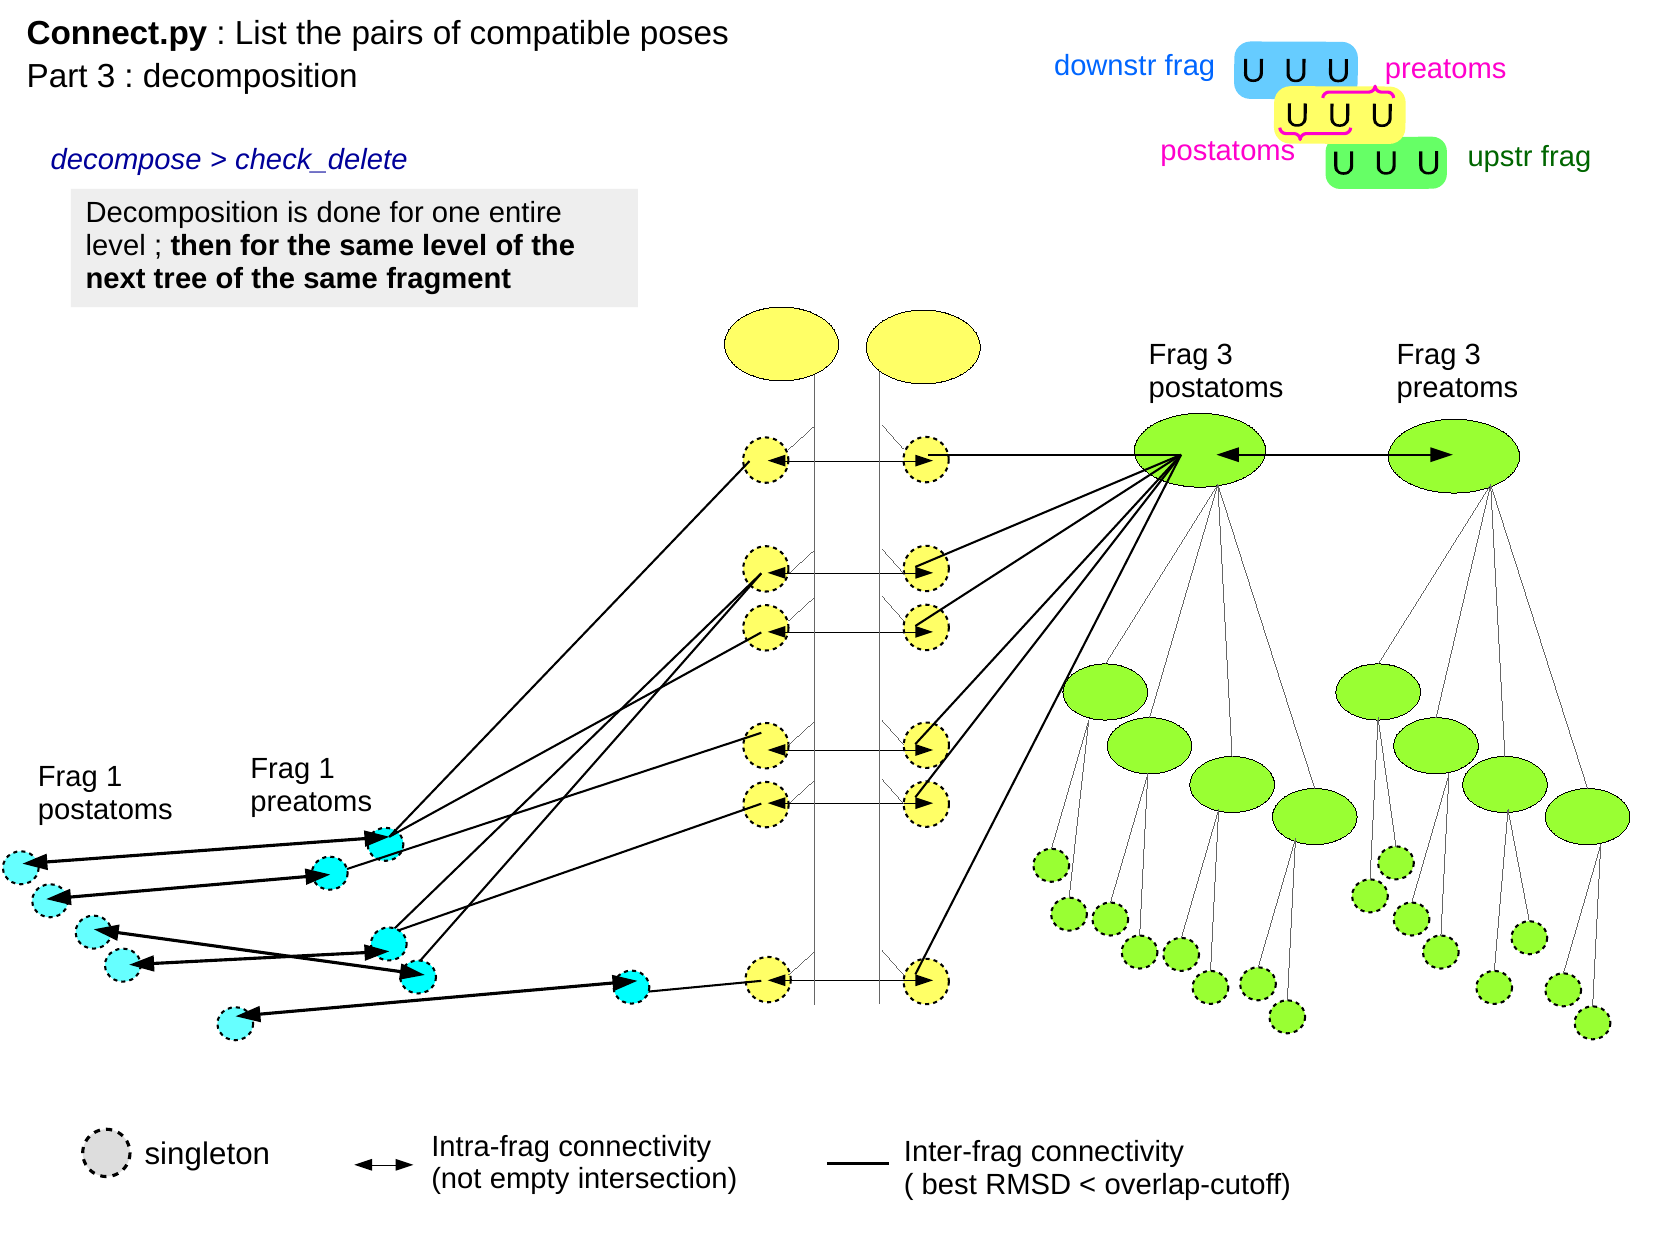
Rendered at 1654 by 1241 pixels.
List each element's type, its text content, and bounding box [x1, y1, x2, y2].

text_box [1378, 846, 1414, 880]
text_box Connect.py : List the pairs of compatible poses Part 3 : decomposition [11, 7, 886, 107]
text_box [903, 722, 932, 750]
text_box [1393, 717, 1479, 774]
text_box [1163, 473, 1170, 482]
text_box [1192, 970, 1229, 1004]
text_box [1152, 464, 1170, 479]
text_box [1146, 465, 1161, 474]
text_box [903, 958, 949, 1005]
text_box U U U [1252, 41, 1358, 100]
text_box [903, 545, 943, 573]
text_box [1511, 921, 1548, 955]
text_box [1574, 1006, 1611, 1040]
text_box decompose > check_delete [35, 135, 426, 184]
text_box preatoms [1370, 44, 1522, 93]
text_box [1476, 970, 1513, 1004]
text_box [1189, 756, 1275, 813]
text_box upstr frag [1452, 132, 1630, 184]
text_box Frag 1 preatoms [235, 744, 390, 826]
text_box [903, 959, 921, 980]
text_box [1272, 788, 1358, 845]
text_box [743, 781, 789, 828]
text_box [904, 724, 949, 768]
text_box [75, 915, 111, 949]
text_box Frag 3 preatoms [1381, 330, 1536, 412]
text_box [217, 1007, 254, 1041]
text_box singleton [129, 1129, 319, 1179]
text_box [1107, 717, 1192, 774]
text_box [400, 960, 437, 994]
text_box [312, 856, 348, 890]
text_box [1545, 973, 1582, 1007]
text_box [866, 310, 981, 384]
text_box [1062, 663, 1148, 721]
text_box [1352, 879, 1388, 913]
text_box [1092, 902, 1129, 936]
text_box [743, 605, 789, 651]
text_box Inter-frag connectivity ( best RMSD < overlap-cutoff) [889, 1128, 1307, 1209]
text_box [1269, 1000, 1306, 1034]
text_box Intra-frag connectivity (not empty intersection) [416, 1122, 753, 1203]
text_box U U U [1273, 86, 1406, 144]
text_box [370, 927, 407, 961]
text_box Frag 1 postatoms [23, 752, 189, 834]
text_box [1422, 935, 1459, 969]
text_box [1134, 413, 1266, 488]
text_box [1240, 967, 1276, 1001]
text_box [104, 948, 141, 982]
text_box postatoms [1145, 126, 1323, 178]
text_box [614, 970, 650, 1004]
text_box [1163, 937, 1200, 971]
text_box [903, 781, 949, 827]
text_box Decomposition is done for one entire level ; then for the same level of the next tree of the same fragment [70, 188, 638, 308]
text_box [1462, 756, 1548, 813]
text_box [2, 851, 39, 885]
text_box [1135, 456, 1173, 469]
text_box [1545, 788, 1630, 845]
text_box [373, 827, 394, 836]
text_box [1121, 935, 1158, 969]
text_box [1033, 848, 1070, 882]
text_box [904, 556, 949, 592]
text_box [903, 781, 925, 803]
text_box [368, 833, 404, 858]
text_box [743, 546, 789, 592]
text_box [724, 307, 839, 381]
text_box [903, 436, 949, 483]
text_box [743, 723, 789, 769]
text_box U U U [1325, 136, 1447, 189]
text_box Frag 3 postatoms [1133, 330, 1300, 412]
text_box [1335, 663, 1421, 721]
text_box [380, 853, 401, 861]
text_box [1051, 897, 1087, 931]
text_box [743, 437, 789, 483]
text_box downstr frag [1039, 41, 1252, 122]
text_box [903, 604, 939, 632]
text_box [1393, 902, 1430, 936]
text_box [1388, 419, 1520, 494]
text_box [82, 1129, 130, 1177]
text_box [745, 956, 791, 1003]
text_box [32, 884, 68, 918]
text_box [904, 611, 949, 651]
